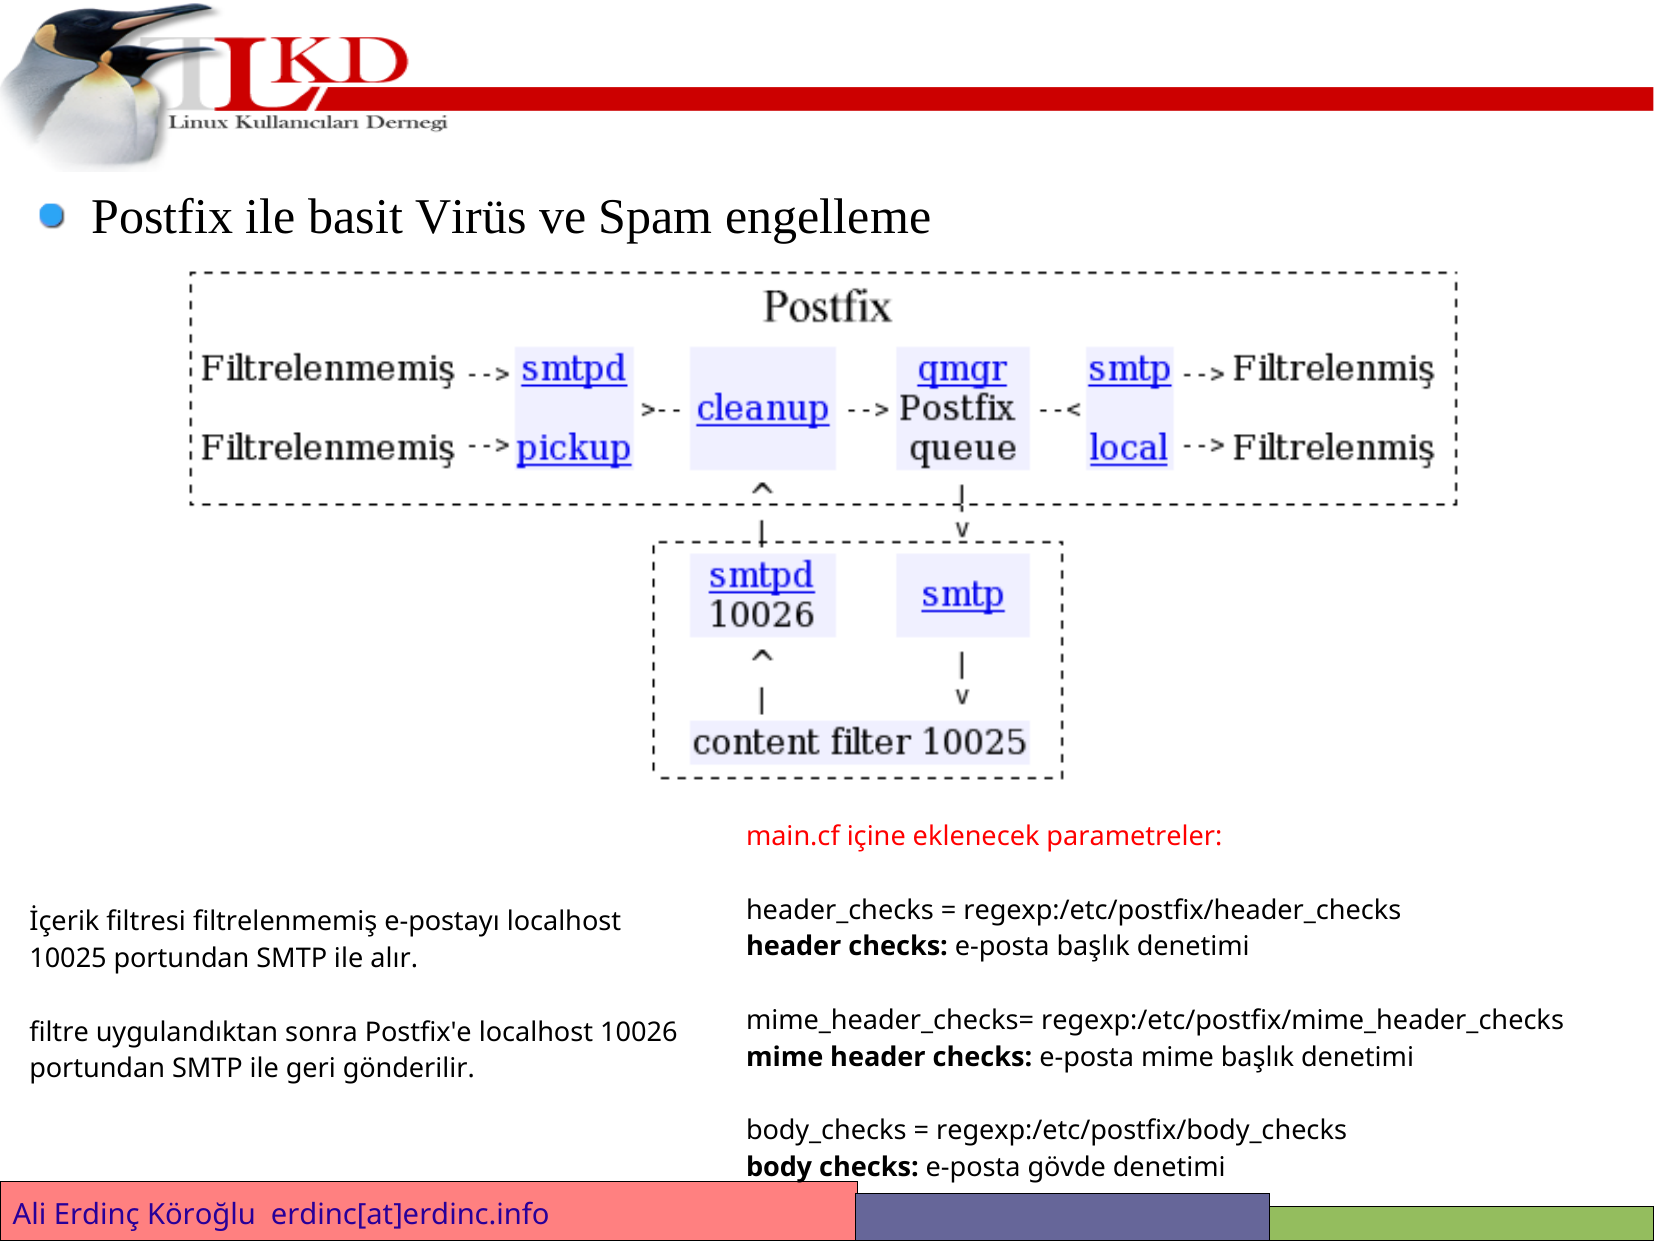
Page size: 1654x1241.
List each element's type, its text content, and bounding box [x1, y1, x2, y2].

text_box Postfix ile basit Virüs ve Spam engelleme [38, 188, 933, 250]
text_box Ali Erdinç Köroğlu erdinc[at]erdinc.info http://www.erdinc.info [12, 1193, 852, 1233]
text_box main.cf içine eklenecek parametreler: header_checks = regexp:/etc/postfix/header_checks header checks: e-posta başlık denetimi mime_header_checks= regexp:/etc/postfix/mime_header_checks mime header checks: e-posta mime başlık denetimi body_checks = regexp:/etc/postfix/body_checks body checks: e-posta gövde denetimi [745, 816, 1646, 1166]
picture [0, 0, 1654, 172]
picture [184, 266, 1464, 786]
text_box [0, 1181, 1654, 1241]
text_box İçerik filtresi filtrelenmemiş e-postayı localhost 10025 portundan SMTP ile alır. filtre uygulandıktan sonra Postfix'e localhost 10026 portundan SMTP ile geri gönderilir. [29, 902, 733, 1074]
